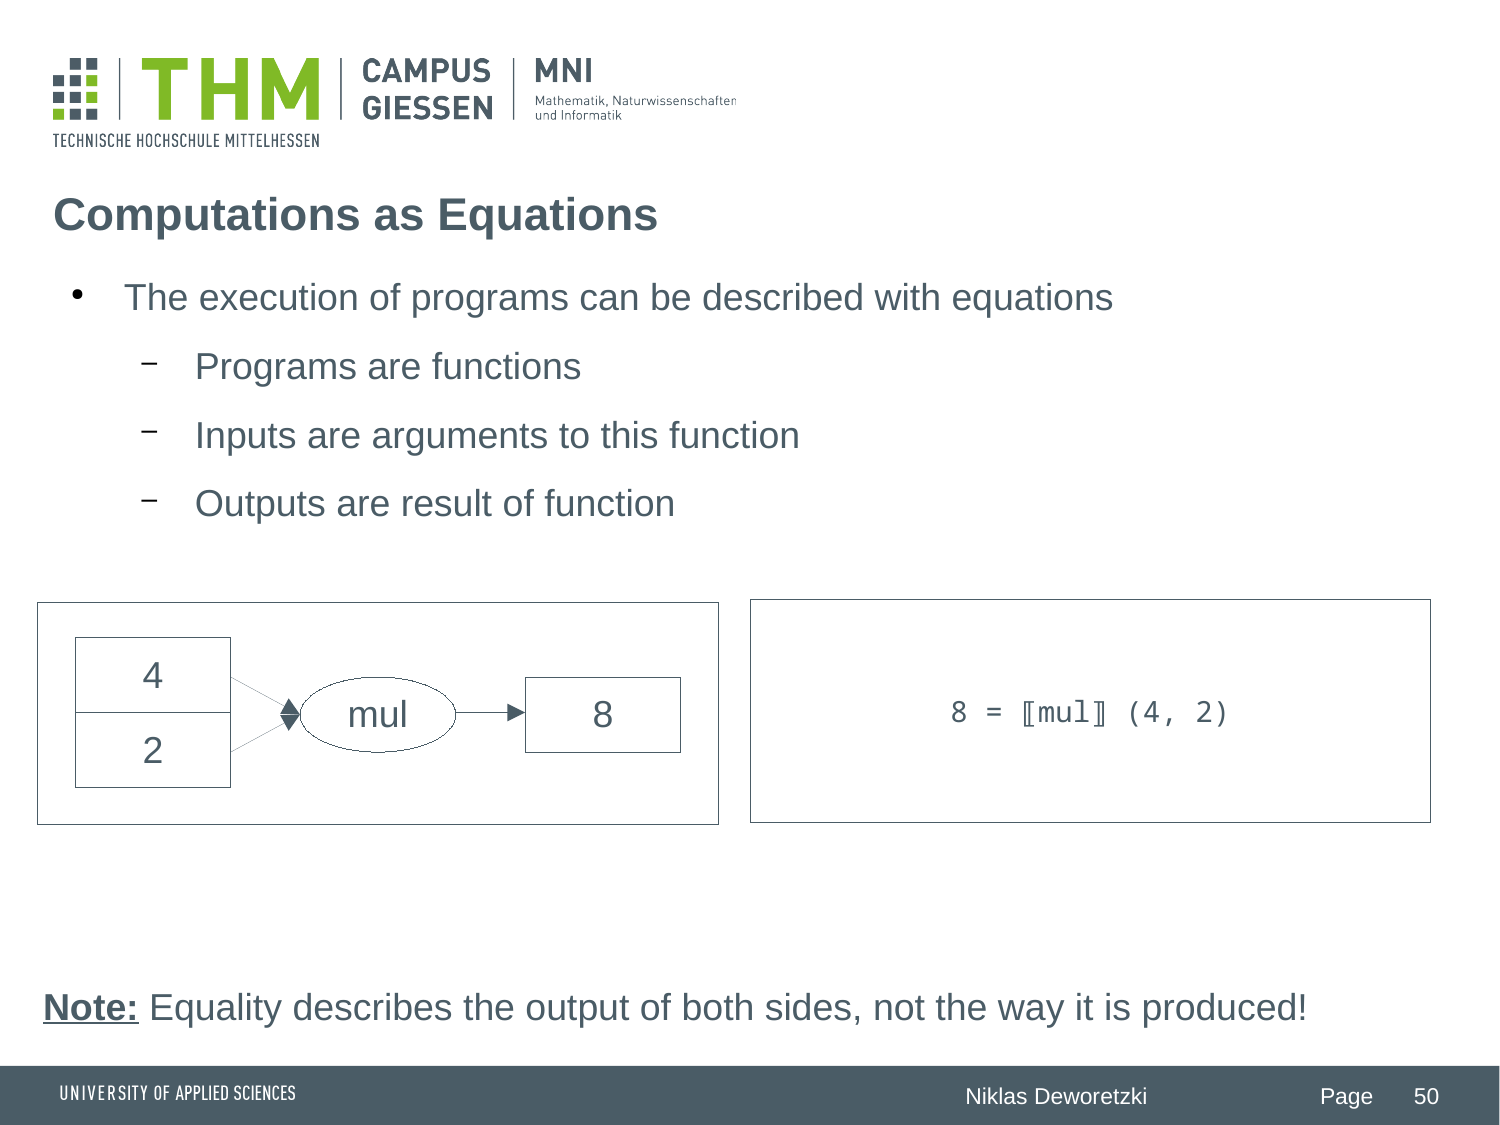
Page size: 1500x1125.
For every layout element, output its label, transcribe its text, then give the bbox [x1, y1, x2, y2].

title Computations as Equations [53, 177, 1435, 265]
picture [59, 1082, 296, 1104]
text_box 8 [525, 677, 681, 753]
text_box 8 = ⟦mul⟧ (4, 2) [750, 599, 1431, 823]
picture [53, 58, 736, 147]
text_box mul [300, 677, 456, 753]
list Note: Equality describes the output of both sides, not the way it is produced! [43, 975, 1426, 1047]
text_box 2 [75, 712, 231, 788]
text_box 4 [75, 637, 231, 712]
list The execution of programs can be described with equations Programs are functions Inputs are arguments to this function Outputs are result of function [53, 265, 1436, 563]
slide_number <number> [1376, 1073, 1455, 1118]
